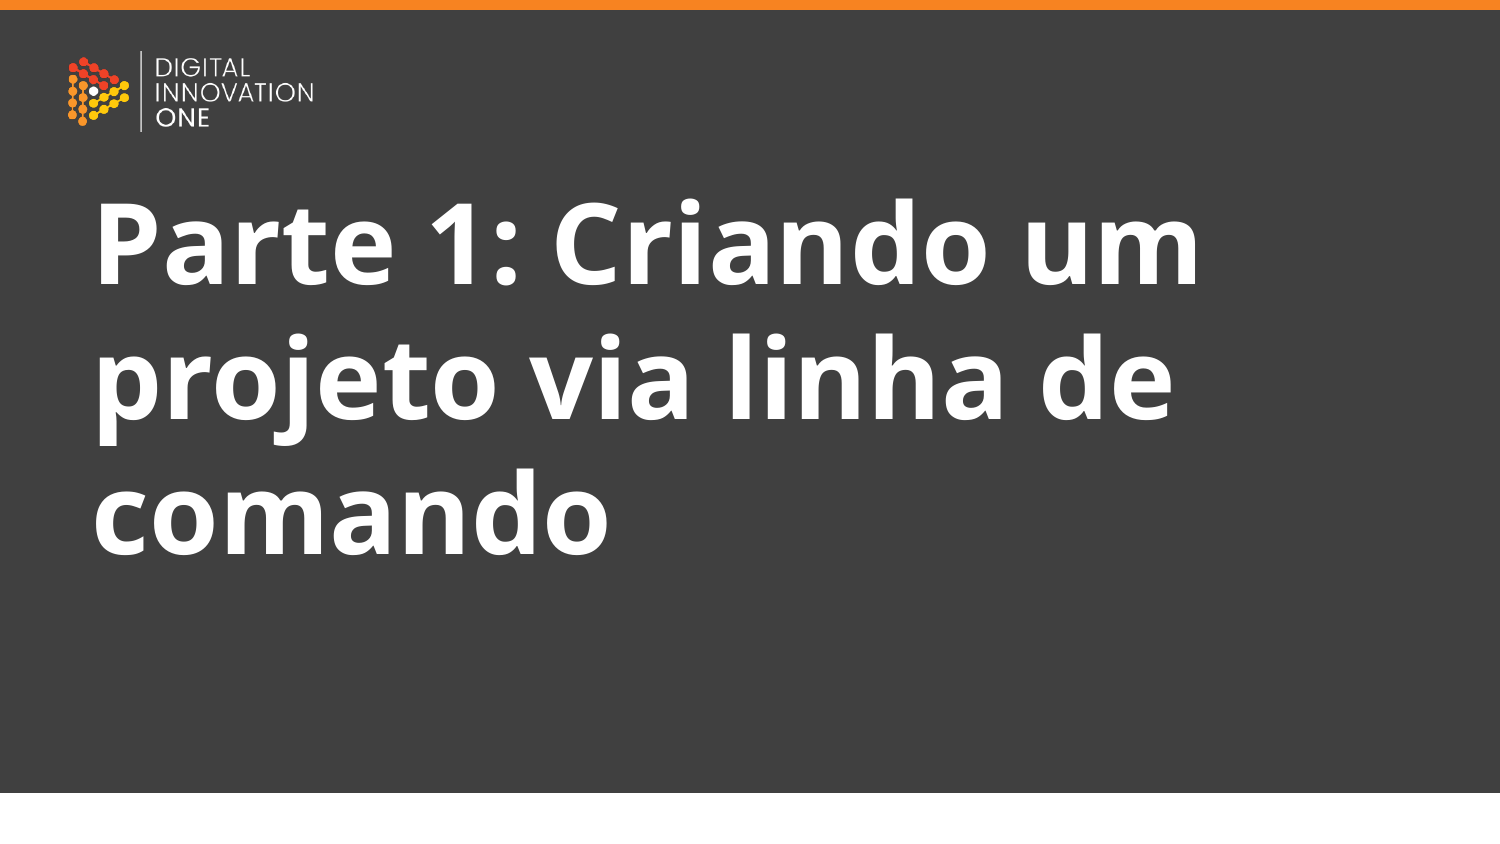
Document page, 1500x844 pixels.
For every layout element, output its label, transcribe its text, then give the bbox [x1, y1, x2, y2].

text_box Parte 1: Criando um projeto via linha de comando [76, 250, 1475, 500]
text_box [0, 0, 1500, 844]
picture [51, 42, 330, 140]
